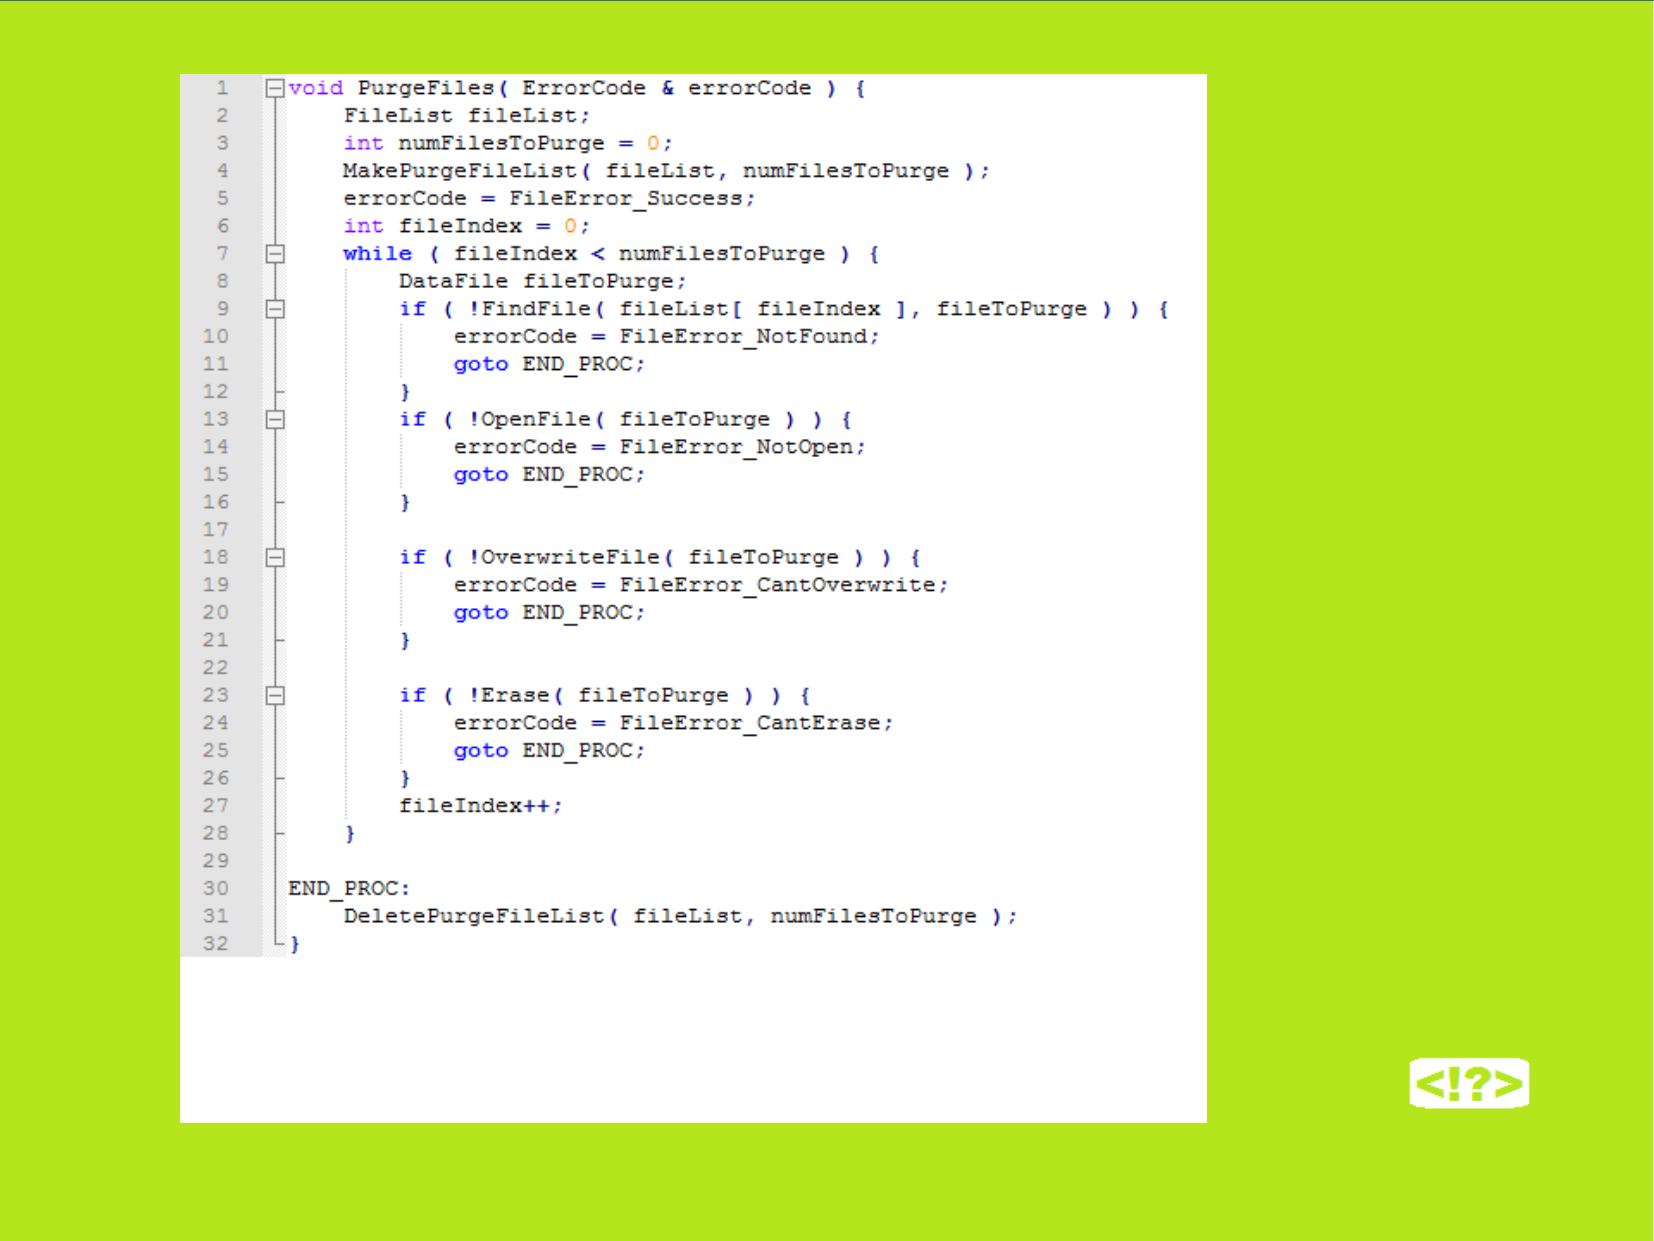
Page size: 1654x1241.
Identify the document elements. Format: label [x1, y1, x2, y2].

picture [180, 74, 1207, 1123]
text_box [0, 0, 1654, 1241]
picture [1395, 1042, 1546, 1126]
